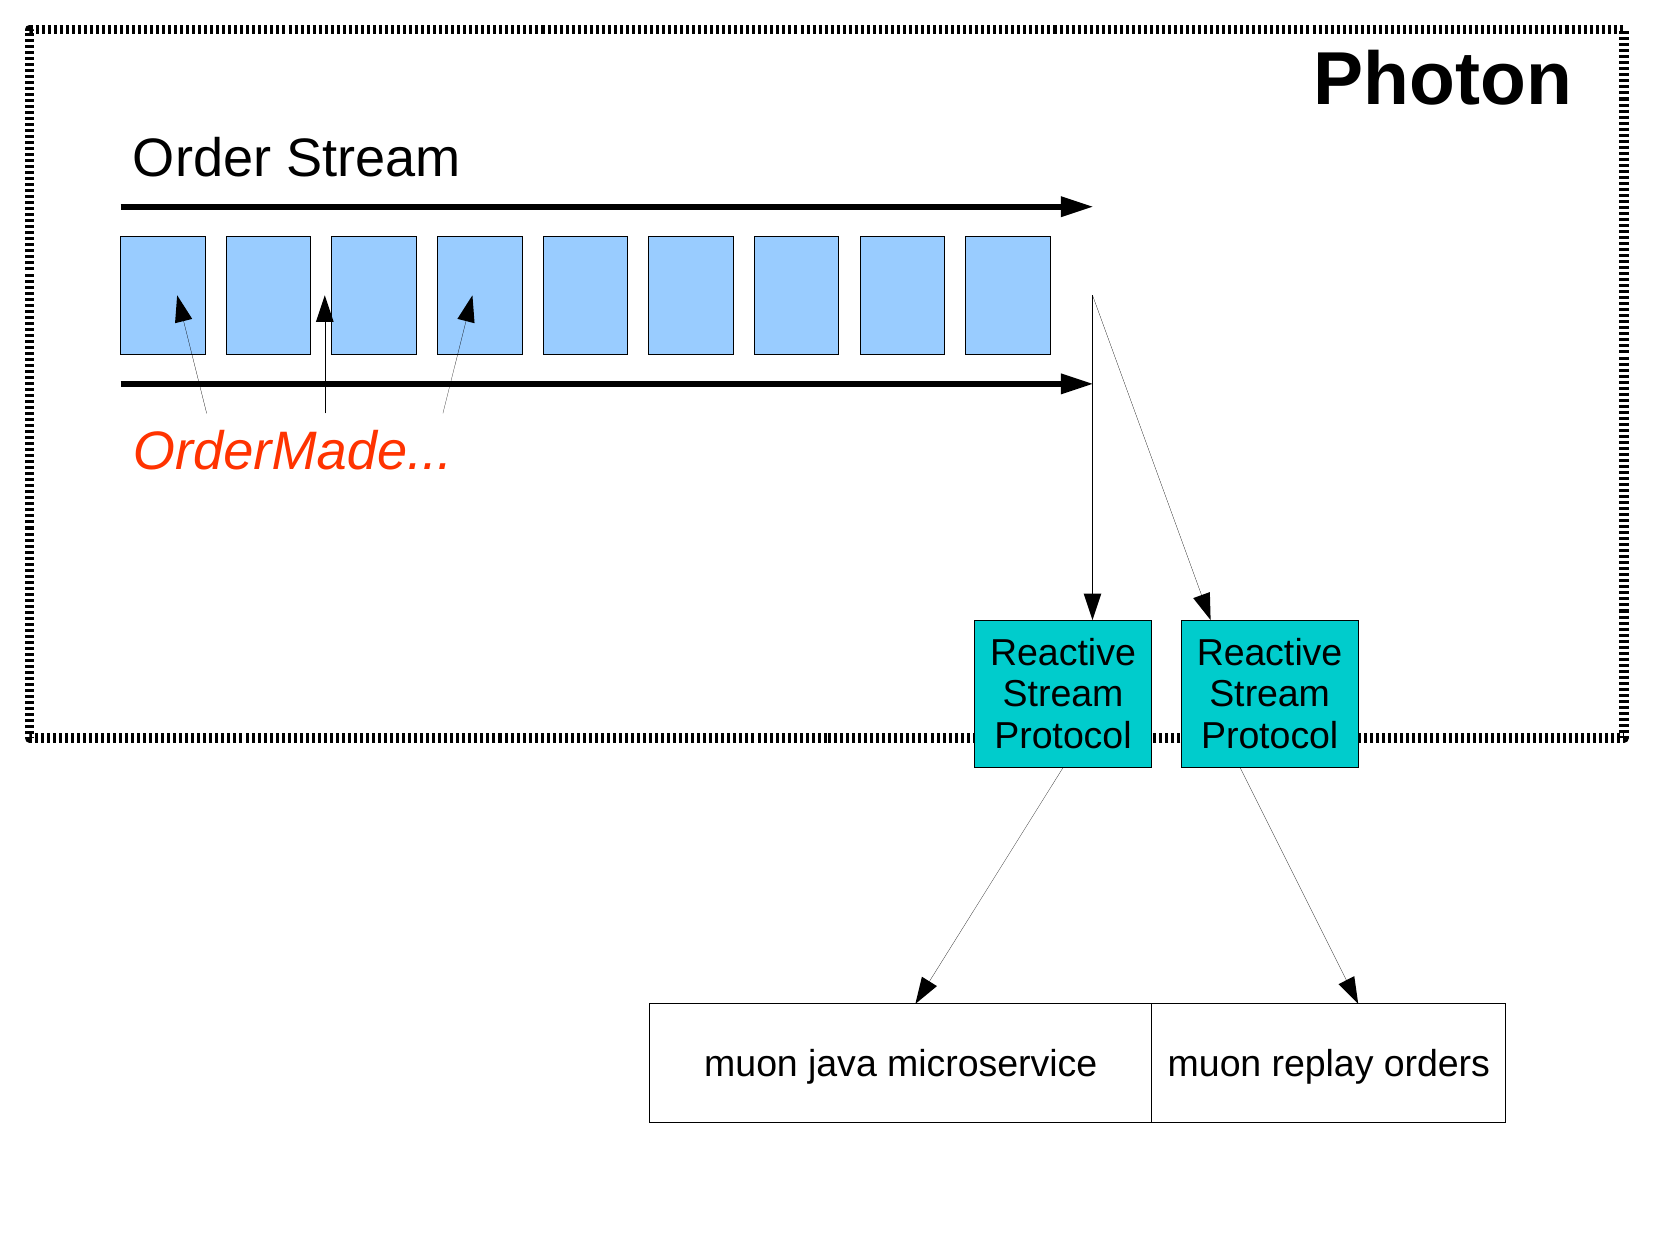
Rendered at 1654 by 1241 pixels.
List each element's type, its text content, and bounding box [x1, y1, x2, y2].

text_box [331, 236, 417, 355]
text_box muon replay orders [1152, 1003, 1506, 1123]
text_box [437, 236, 523, 355]
text_box Reactive Stream Protocol [974, 620, 1152, 768]
text_box [648, 236, 734, 355]
text_box Reactive Stream Protocol [1181, 620, 1359, 768]
text_box [226, 236, 311, 355]
text_box [543, 236, 628, 355]
text_box [965, 236, 1051, 355]
text_box Order Stream [118, 120, 477, 196]
text_box muon java microservice [649, 1003, 1152, 1123]
text_box [120, 236, 206, 355]
text_box Photon [1299, 29, 1654, 213]
text_box [754, 236, 839, 355]
text_box [860, 236, 945, 355]
text_box OrderMade... [118, 413, 562, 550]
